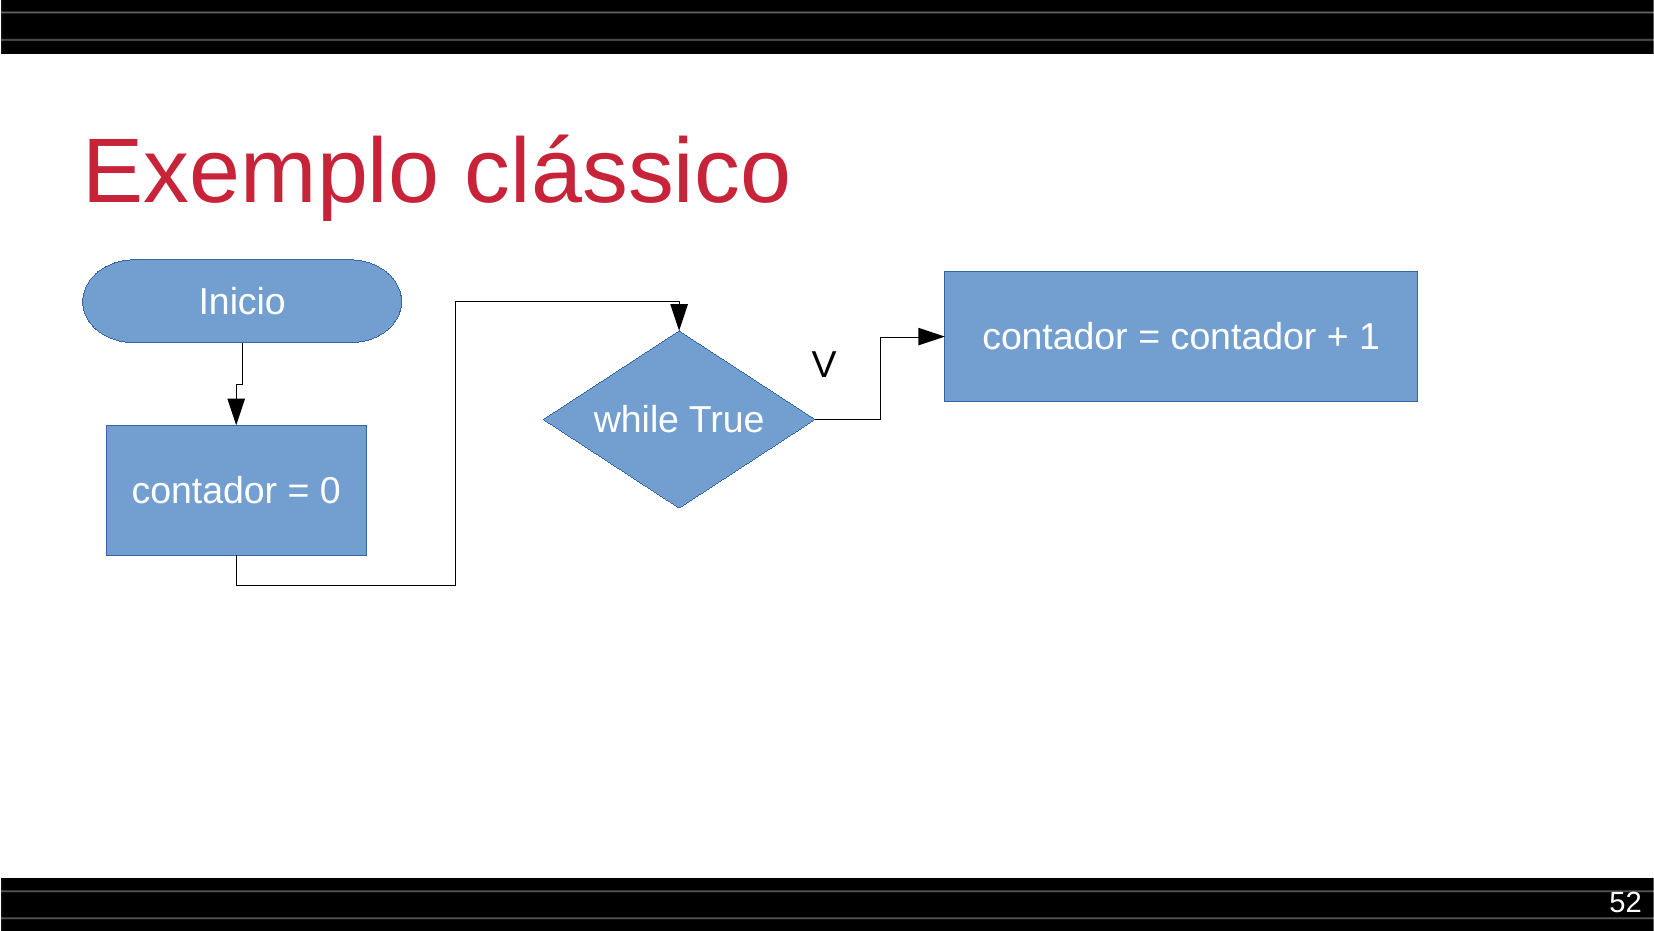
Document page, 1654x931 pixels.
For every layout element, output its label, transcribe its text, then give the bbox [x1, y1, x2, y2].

text_box V [796, 336, 868, 394]
text_box contador = contador + 1 [944, 271, 1418, 402]
text_box Inicio [82, 259, 402, 343]
picture [1, 0, 1654, 54]
text_box contador = 0 [106, 425, 367, 556]
picture [1, 878, 1654, 931]
title Exemplo clássico [82, 92, 1571, 249]
text_box while True [543, 331, 815, 508]
